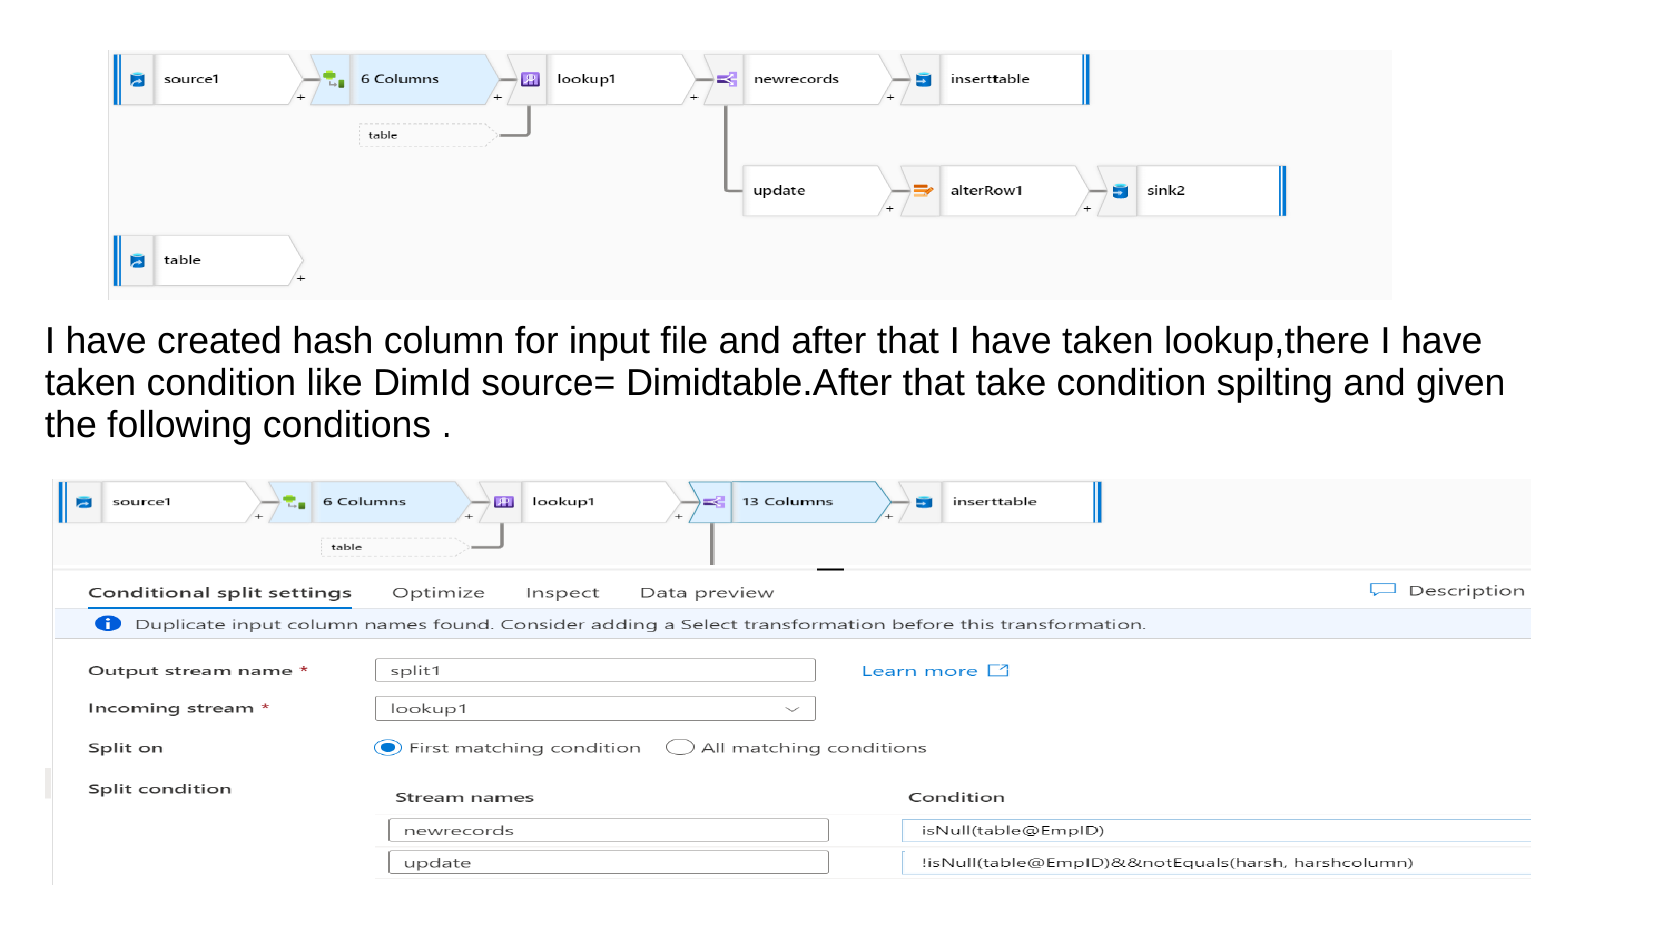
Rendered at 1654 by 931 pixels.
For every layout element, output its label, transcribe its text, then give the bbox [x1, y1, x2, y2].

text_box I have created hash column for input file and after that I have taken lookup,there I have taken condition like DimId source= Dimidtable.After that take condition spilting and given the following conditions . [30, 312, 1576, 496]
picture [105, 50, 1392, 301]
picture [45, 479, 1531, 886]
